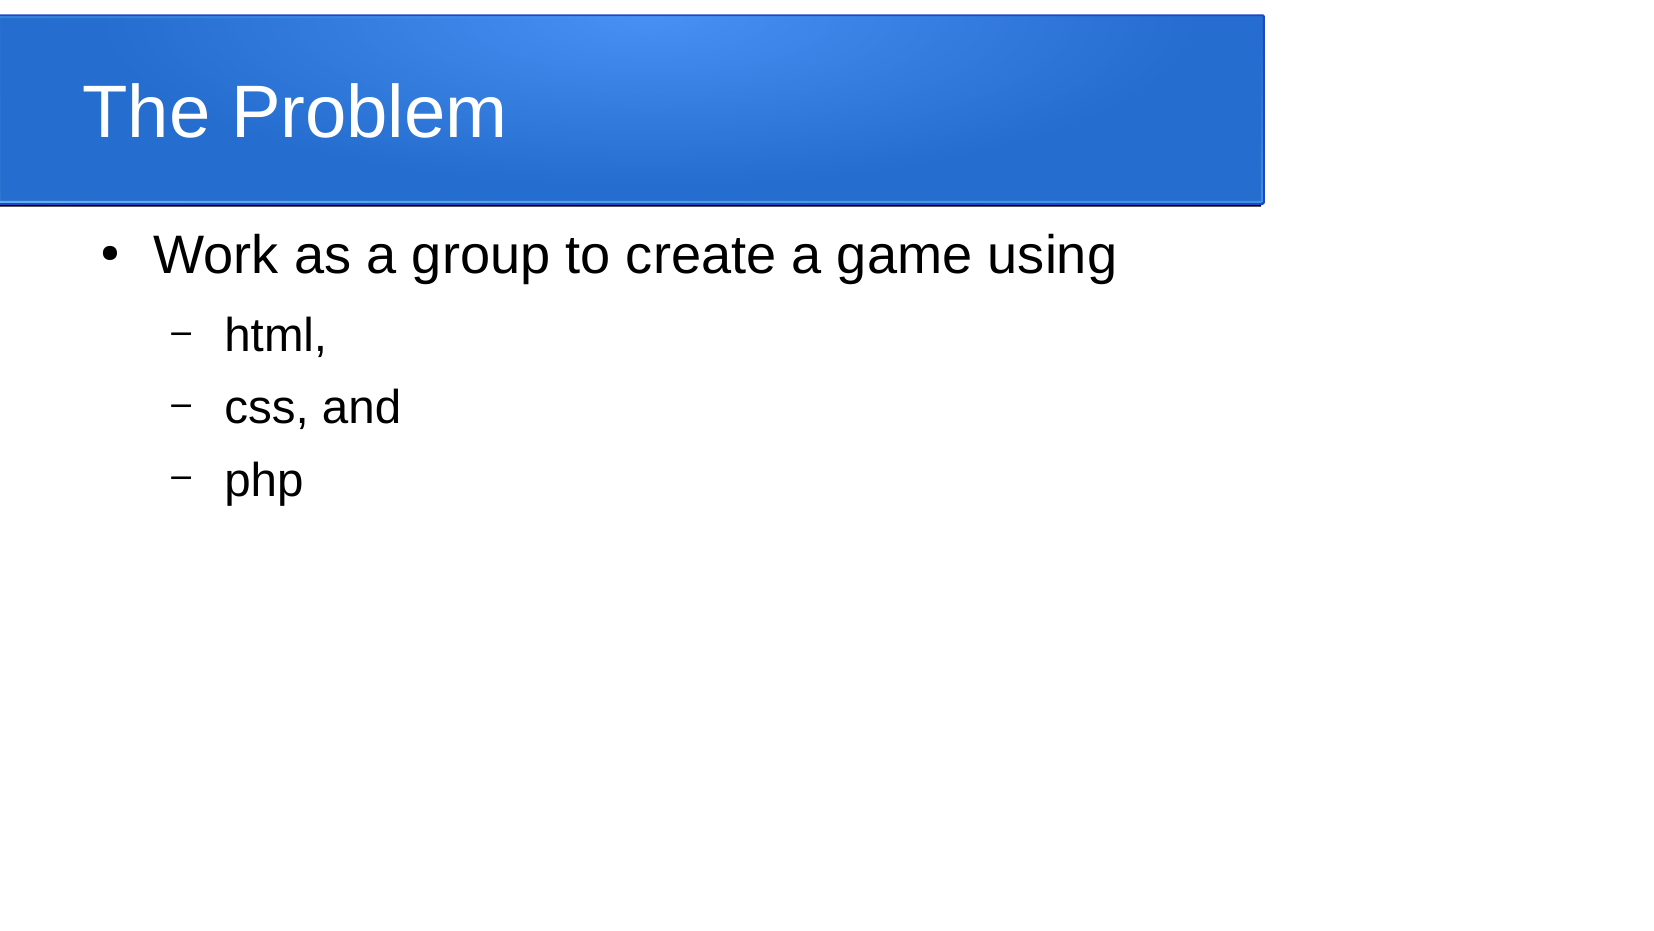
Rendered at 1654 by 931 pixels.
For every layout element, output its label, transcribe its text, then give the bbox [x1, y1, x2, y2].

list Work as a group to create a game using html, css, and php [82, 224, 1571, 764]
title The Problem [82, 35, 1235, 189]
